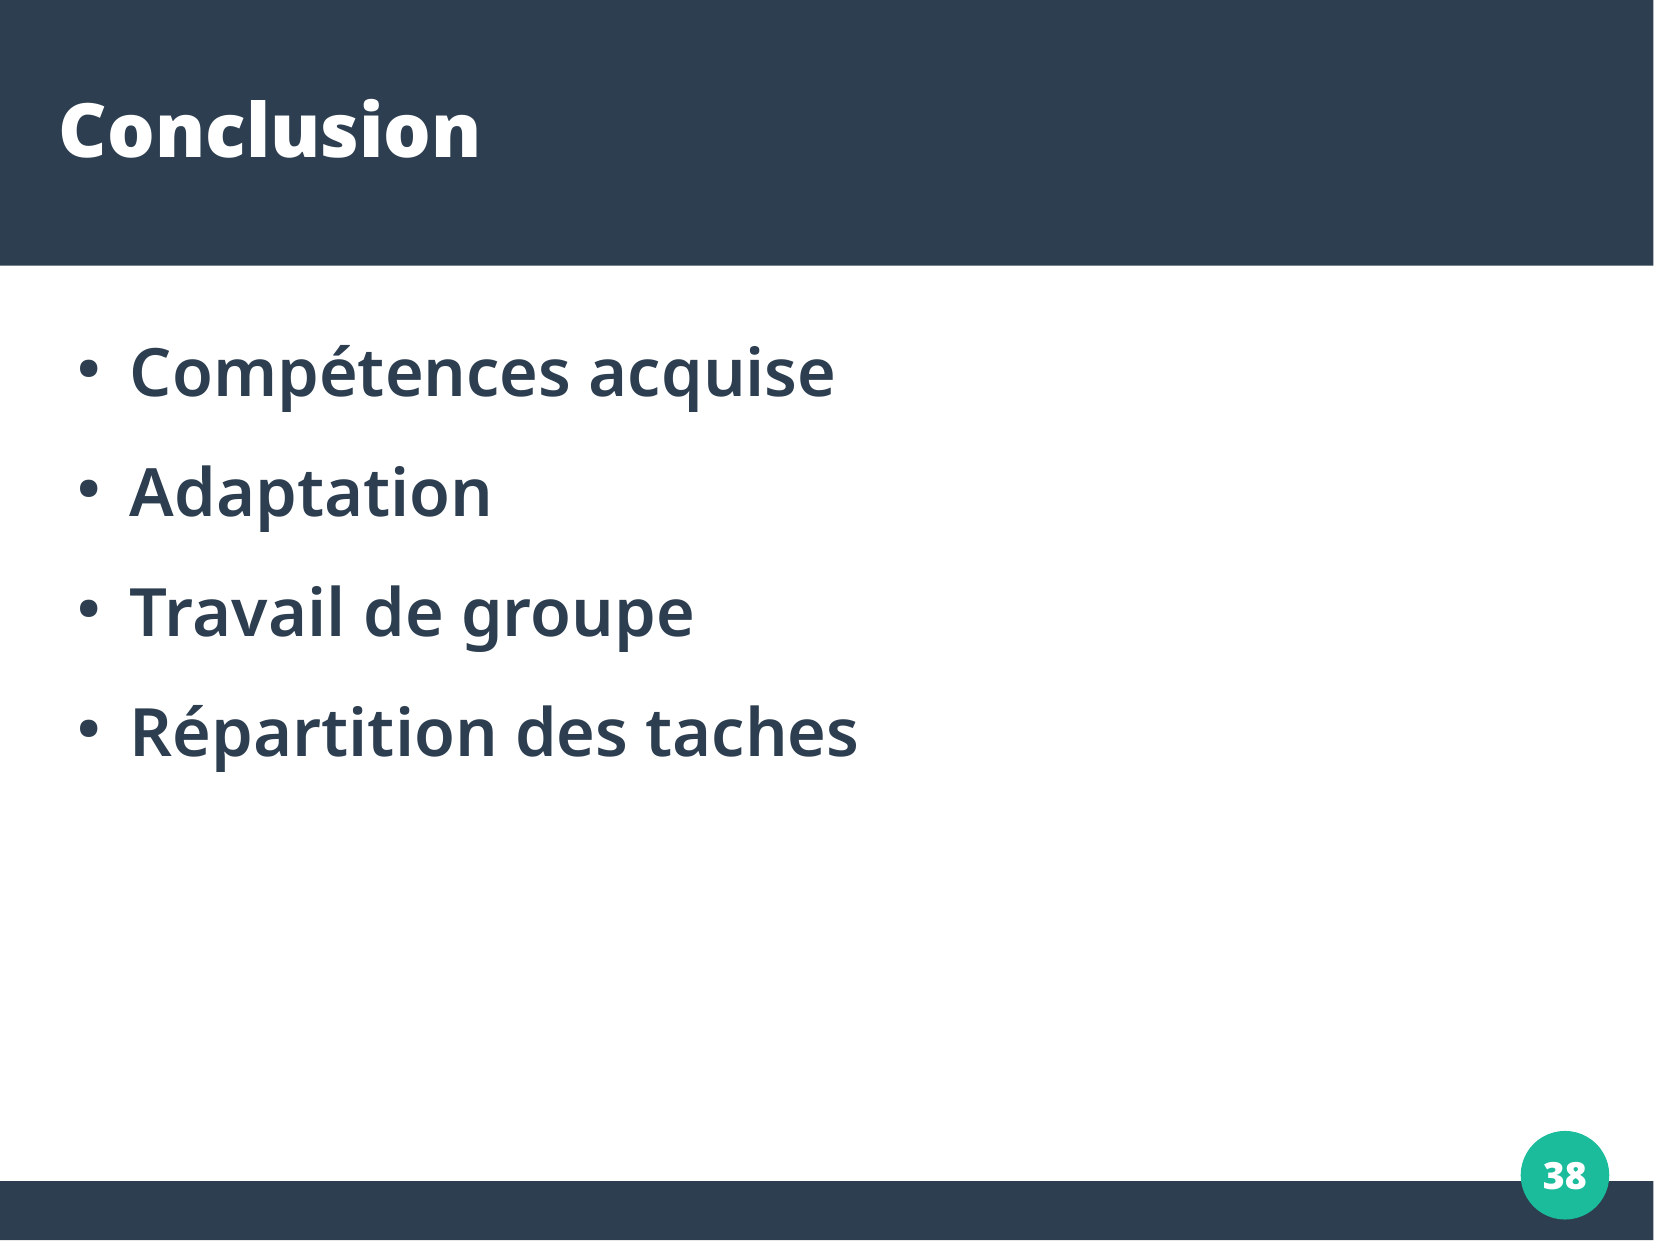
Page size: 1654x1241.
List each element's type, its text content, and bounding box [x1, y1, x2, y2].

title Conclusion [59, 49, 1595, 207]
list Compétences acquise Adaptation Travail de groupe Répartition des taches [59, 324, 1595, 1152]
